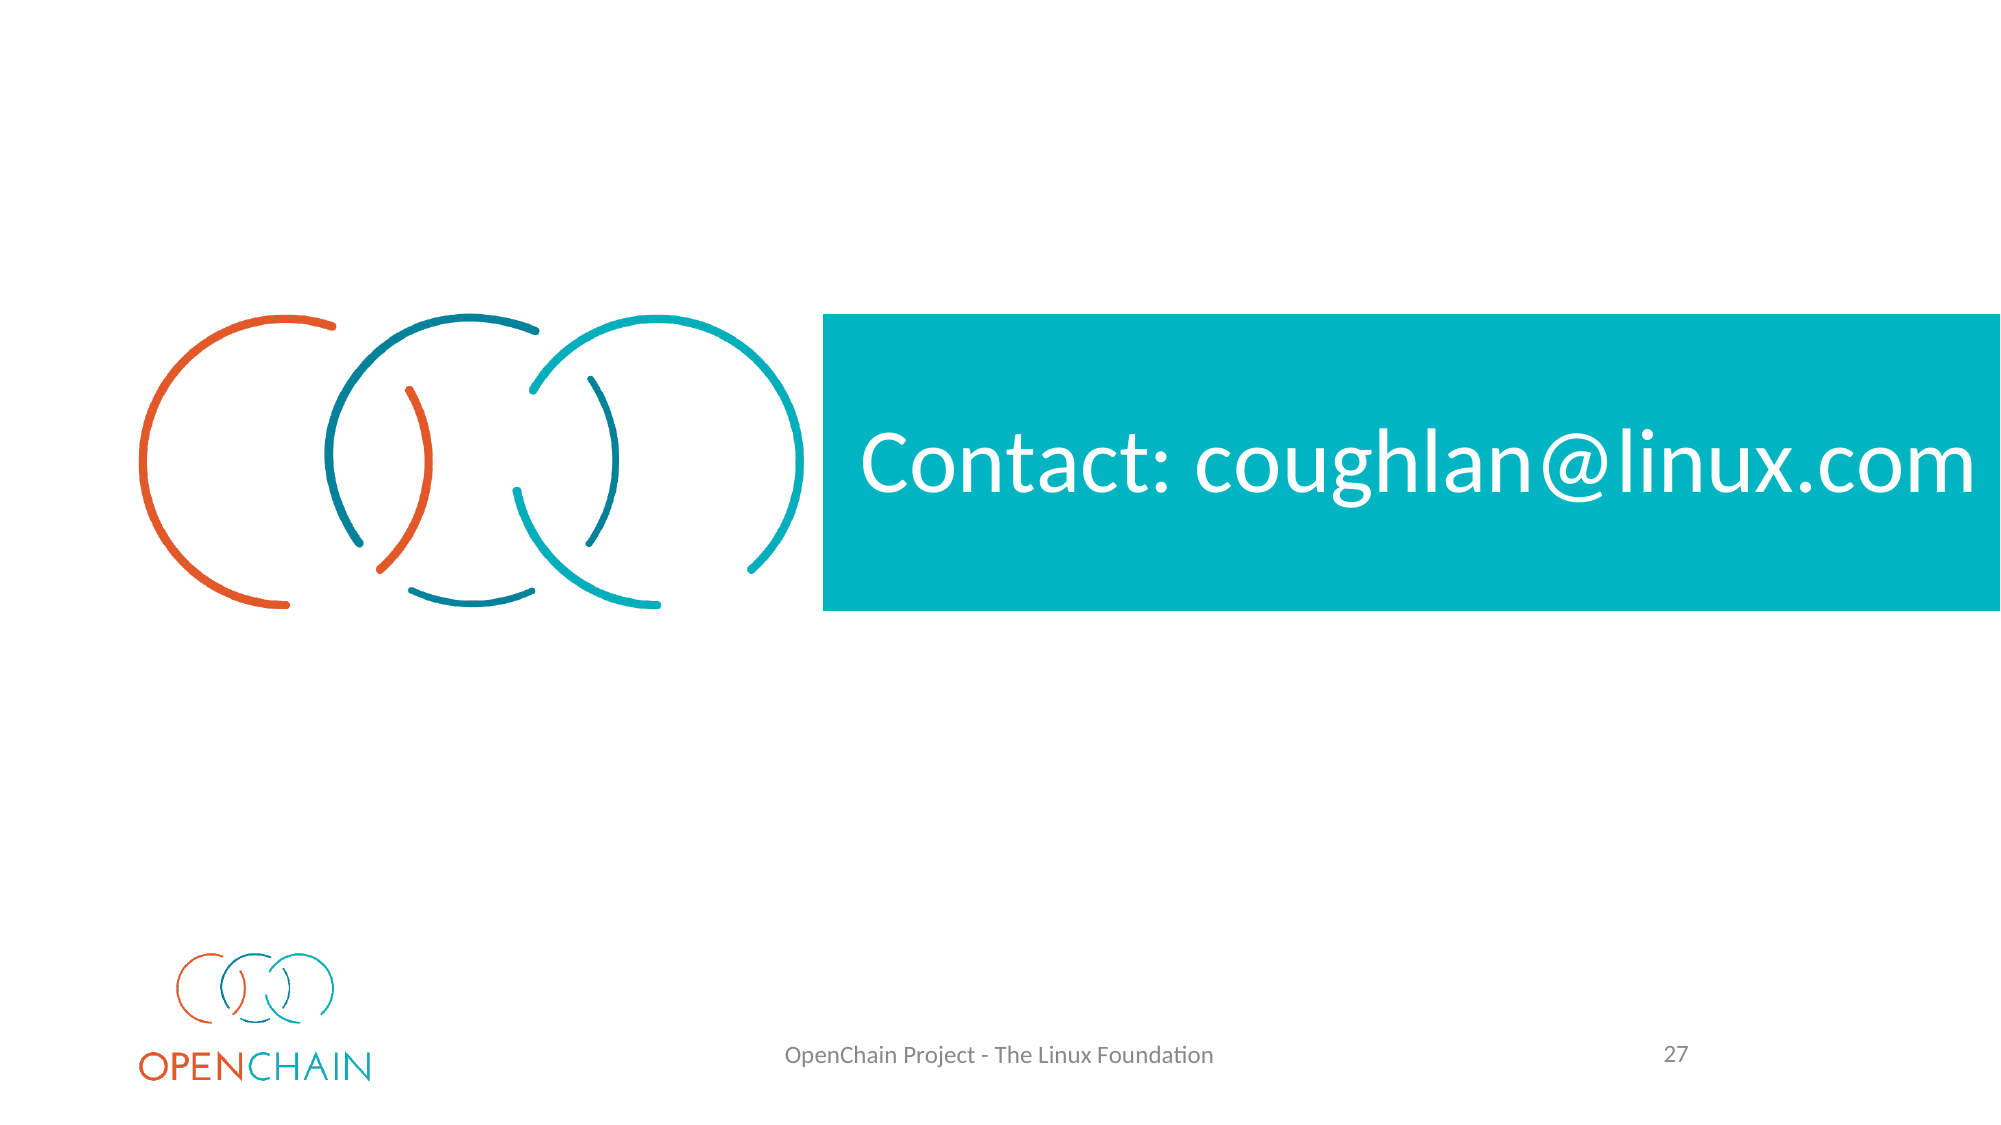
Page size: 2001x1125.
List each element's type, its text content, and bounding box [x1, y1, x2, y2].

text_box OpenChain Project - The Linux Foundation [662, 1023, 1338, 1084]
text_box 42 [1648, 1022, 1863, 1083]
title Contact: coughlan@linux.com [845, 314, 2000, 611]
